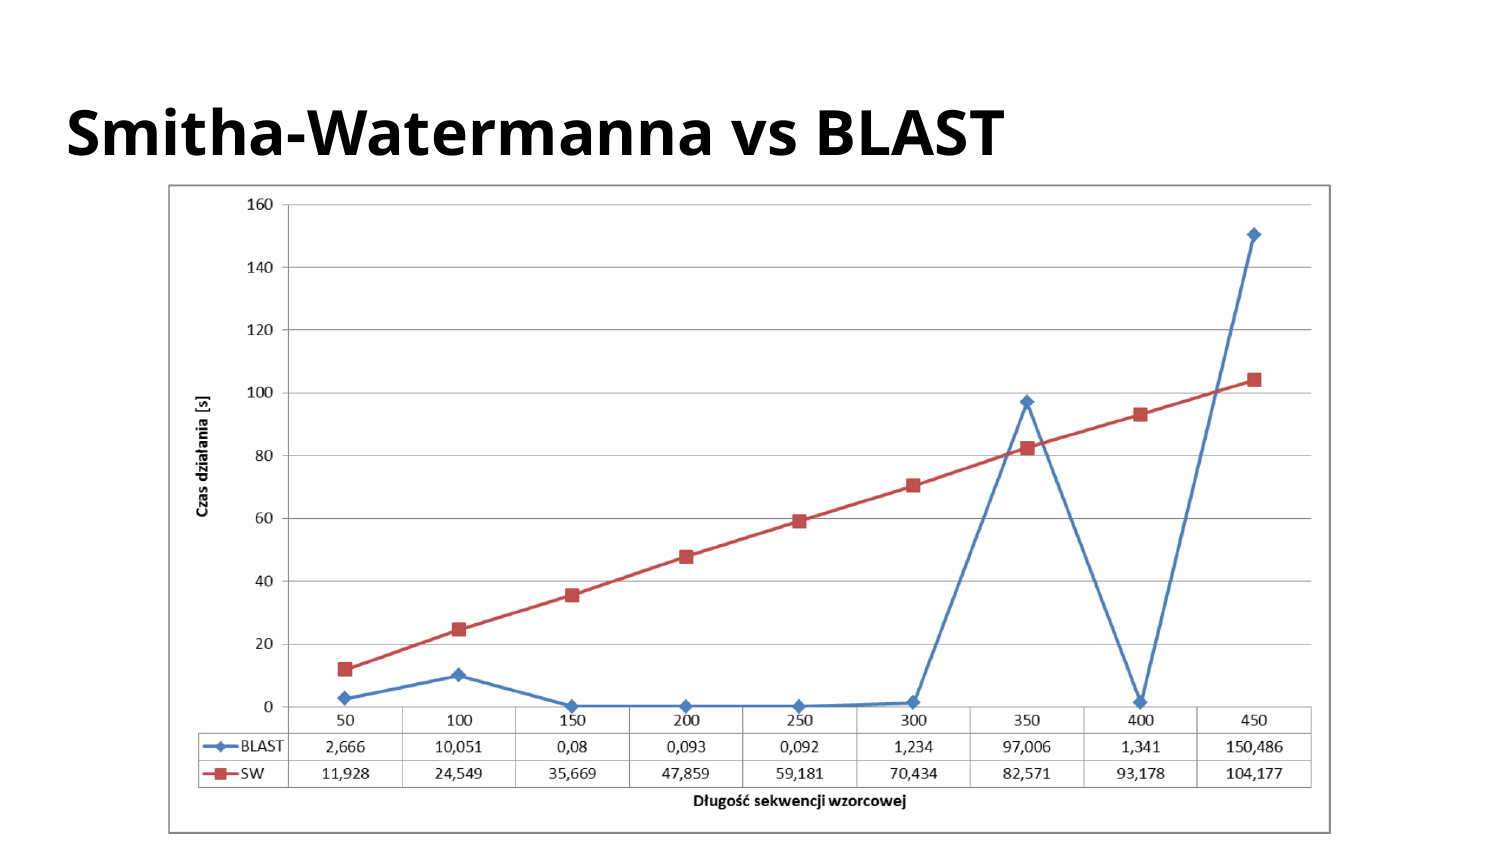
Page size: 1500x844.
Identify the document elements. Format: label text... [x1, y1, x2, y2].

picture [163, 179, 1337, 837]
title Smitha-Watermanna vs BLAST [51, 77, 1449, 180]
